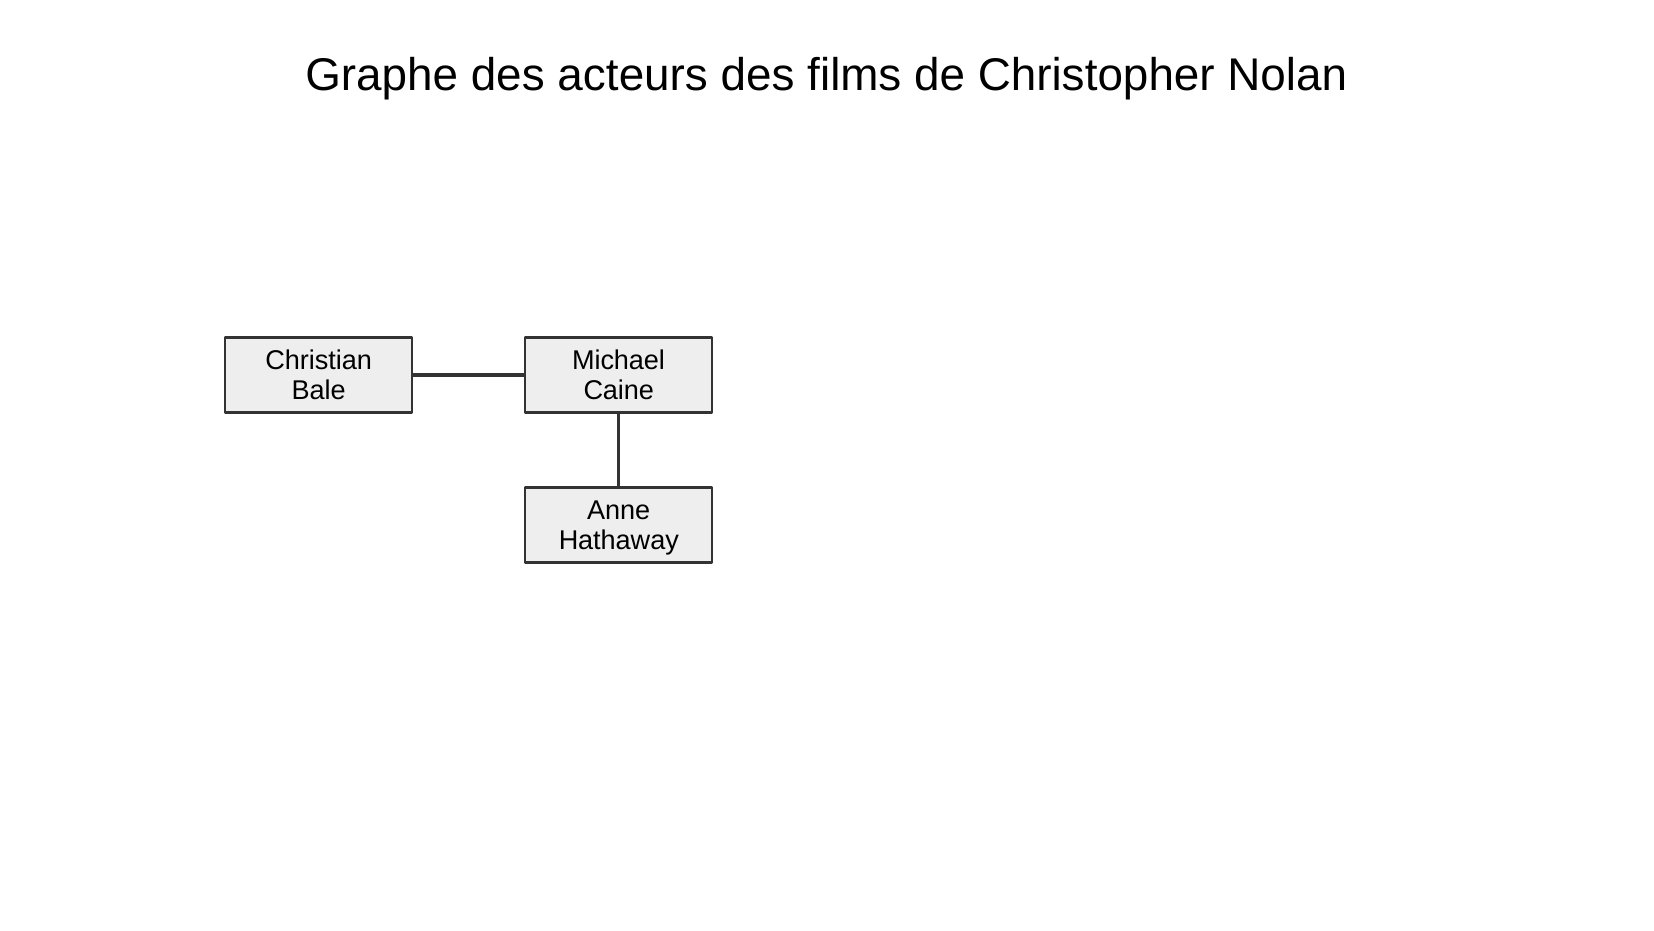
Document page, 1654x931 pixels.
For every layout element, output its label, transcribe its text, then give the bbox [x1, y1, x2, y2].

title Graphe des acteurs des films de Christopher Nolan [82, 37, 1571, 113]
text_box Anne Hathaway [524, 487, 713, 563]
text_box Michael Caine [524, 337, 713, 413]
text_box Christian Bale [224, 337, 413, 413]
